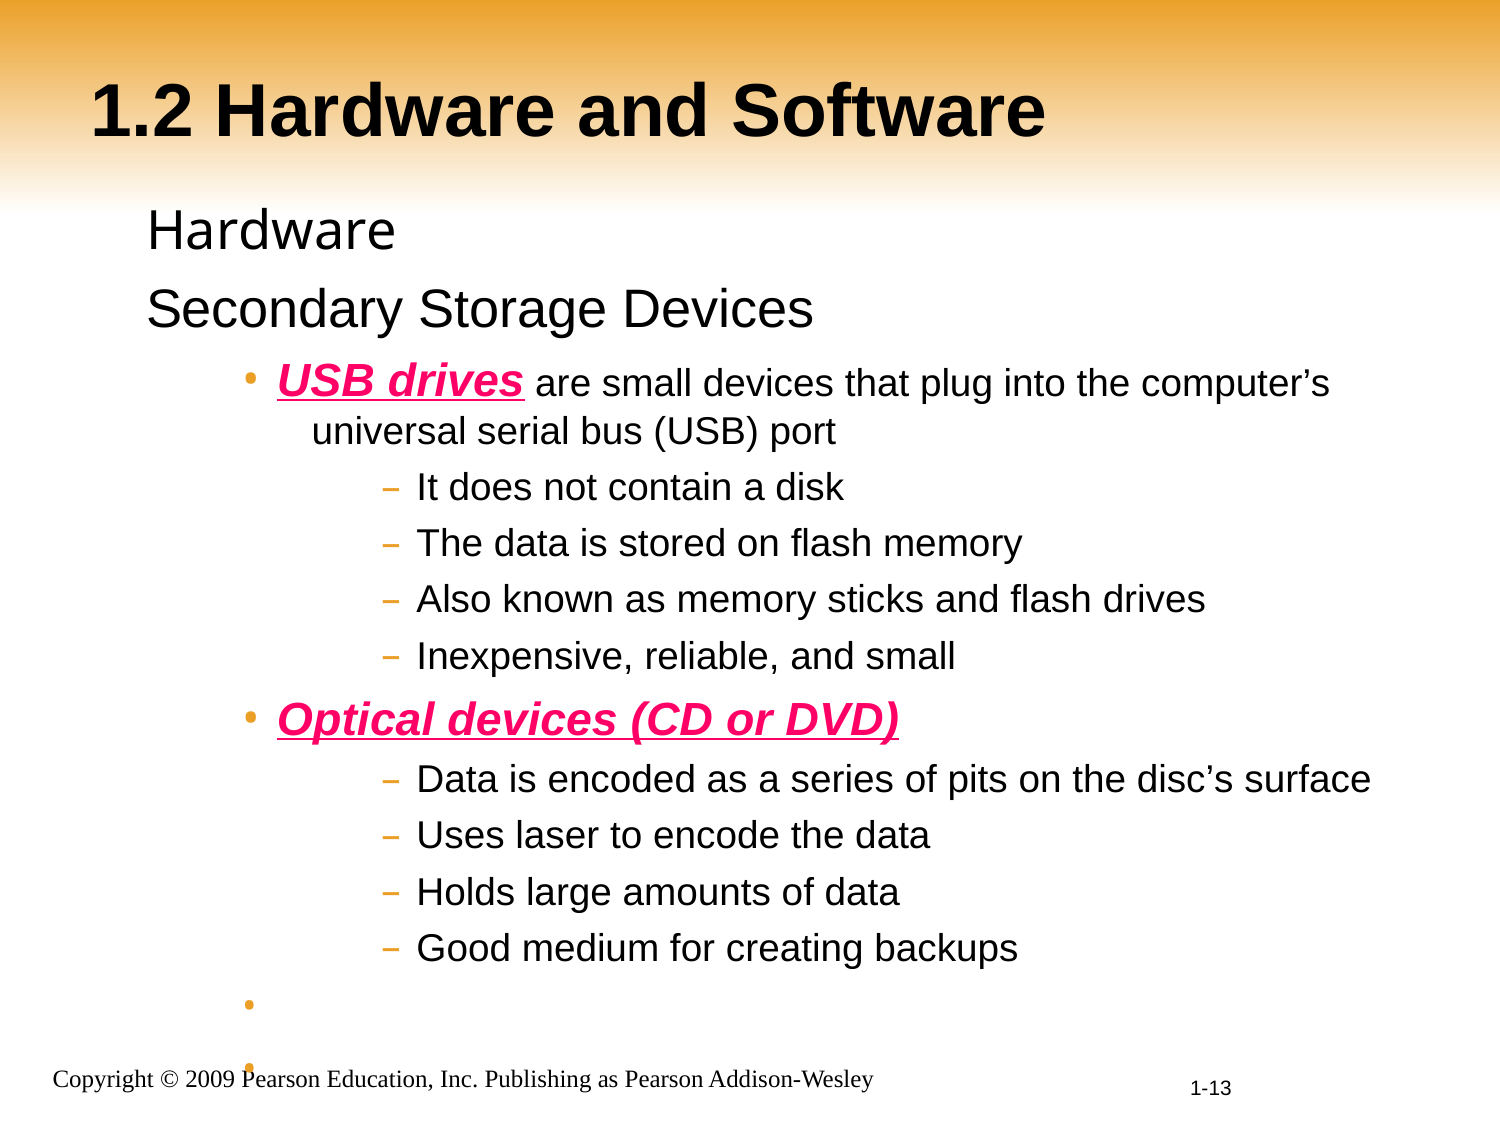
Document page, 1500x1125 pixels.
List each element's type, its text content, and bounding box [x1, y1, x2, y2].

text_box 1- [1175, 1049, 1488, 1125]
title 1.2 Hardware and Software [75, 12, 1438, 201]
list Hardware Secondary Storage Devices USB drives are small devices that plug into the computer’s universal serial bus (USB) port It does not contain a disk The data is stored on flash memory Also known as memory sticks and flash drives Inexpensive, reliable, and small Optical devices (CD or DVD) Data is encoded as a series of pits on the disc’s surface Uses laser to encode the data Holds large amounts of data Good medium for creating backups [87, 187, 1388, 1013]
